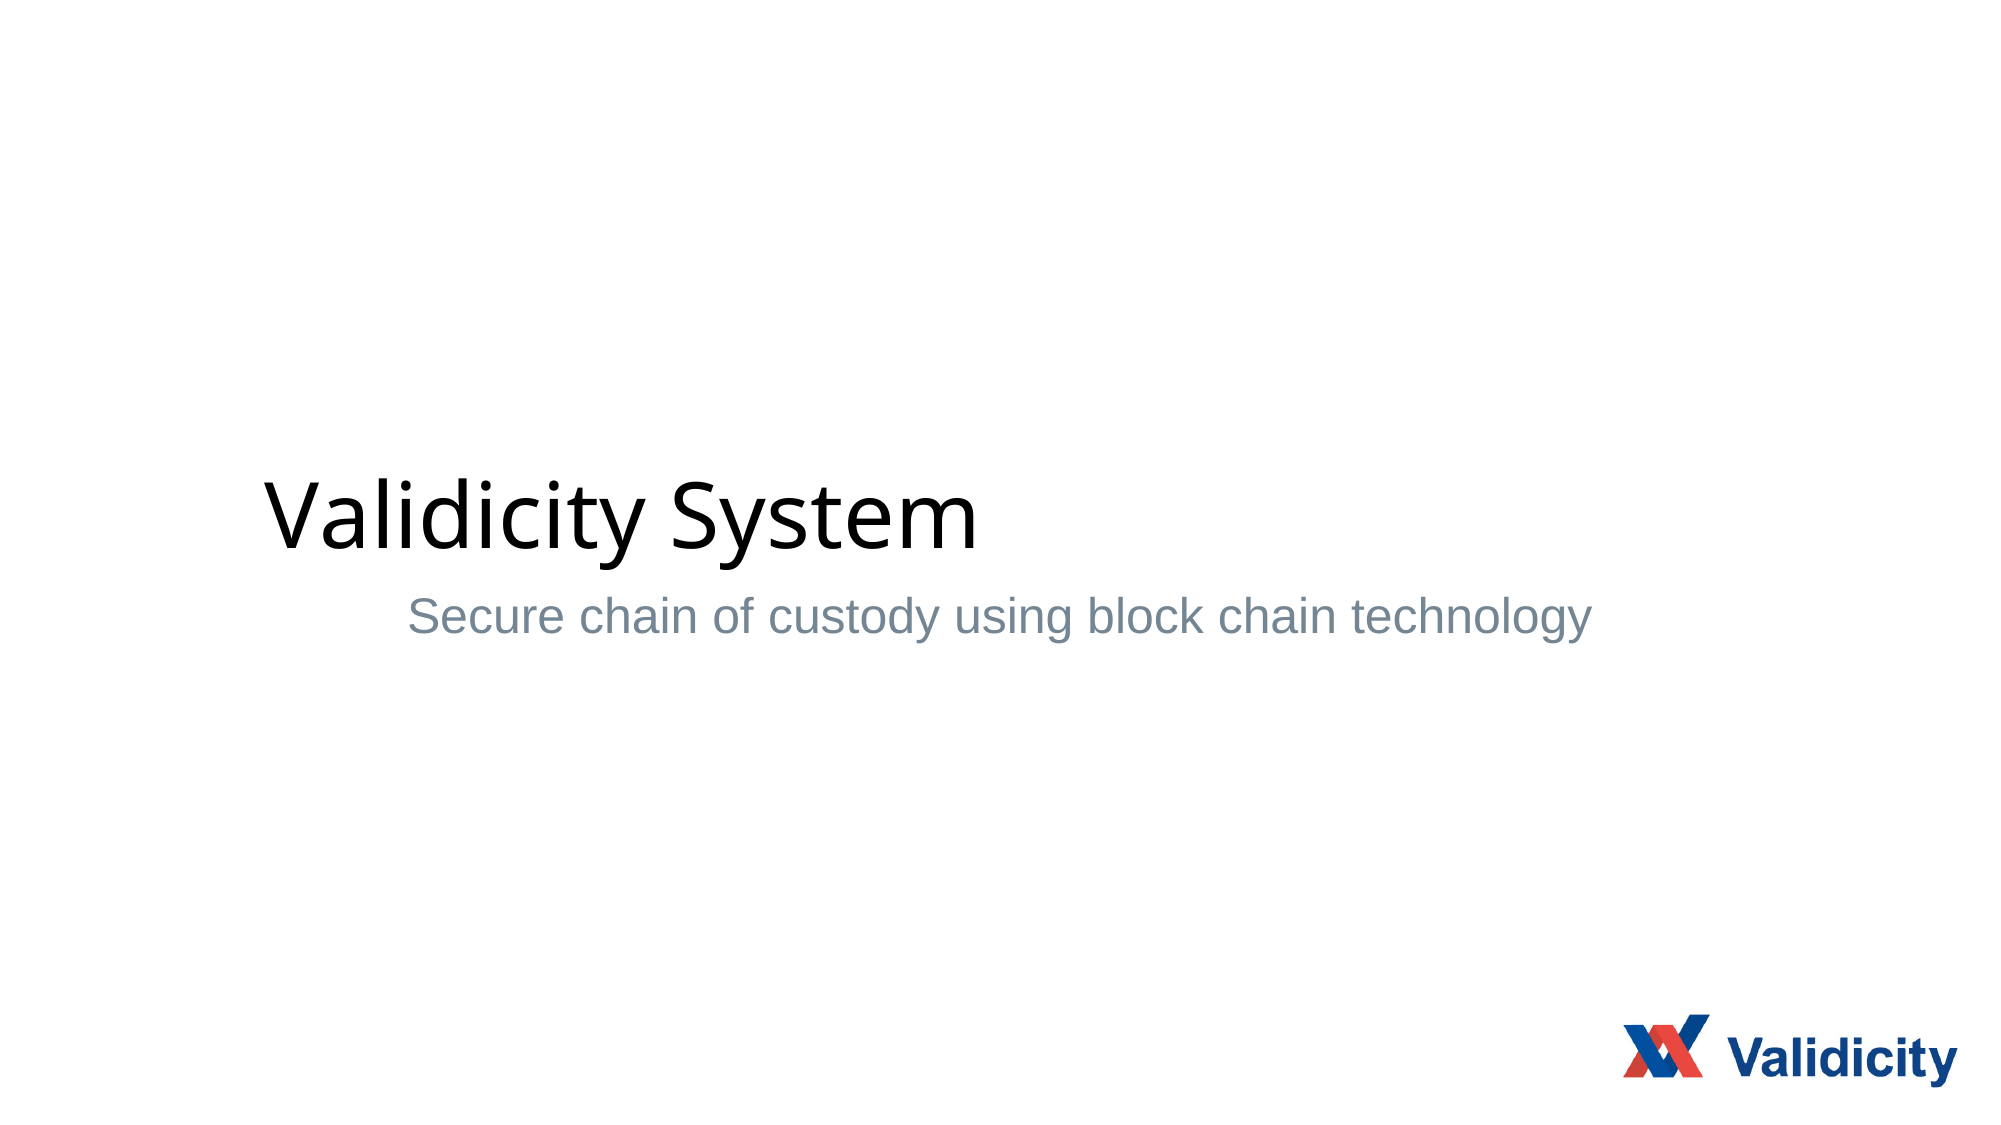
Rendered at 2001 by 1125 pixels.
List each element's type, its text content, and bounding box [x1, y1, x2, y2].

picture [1574, 976, 1999, 1125]
title Validicity System [249, 184, 1750, 576]
subtitle Secure chain of custody using block chain technology [249, 590, 1750, 863]
